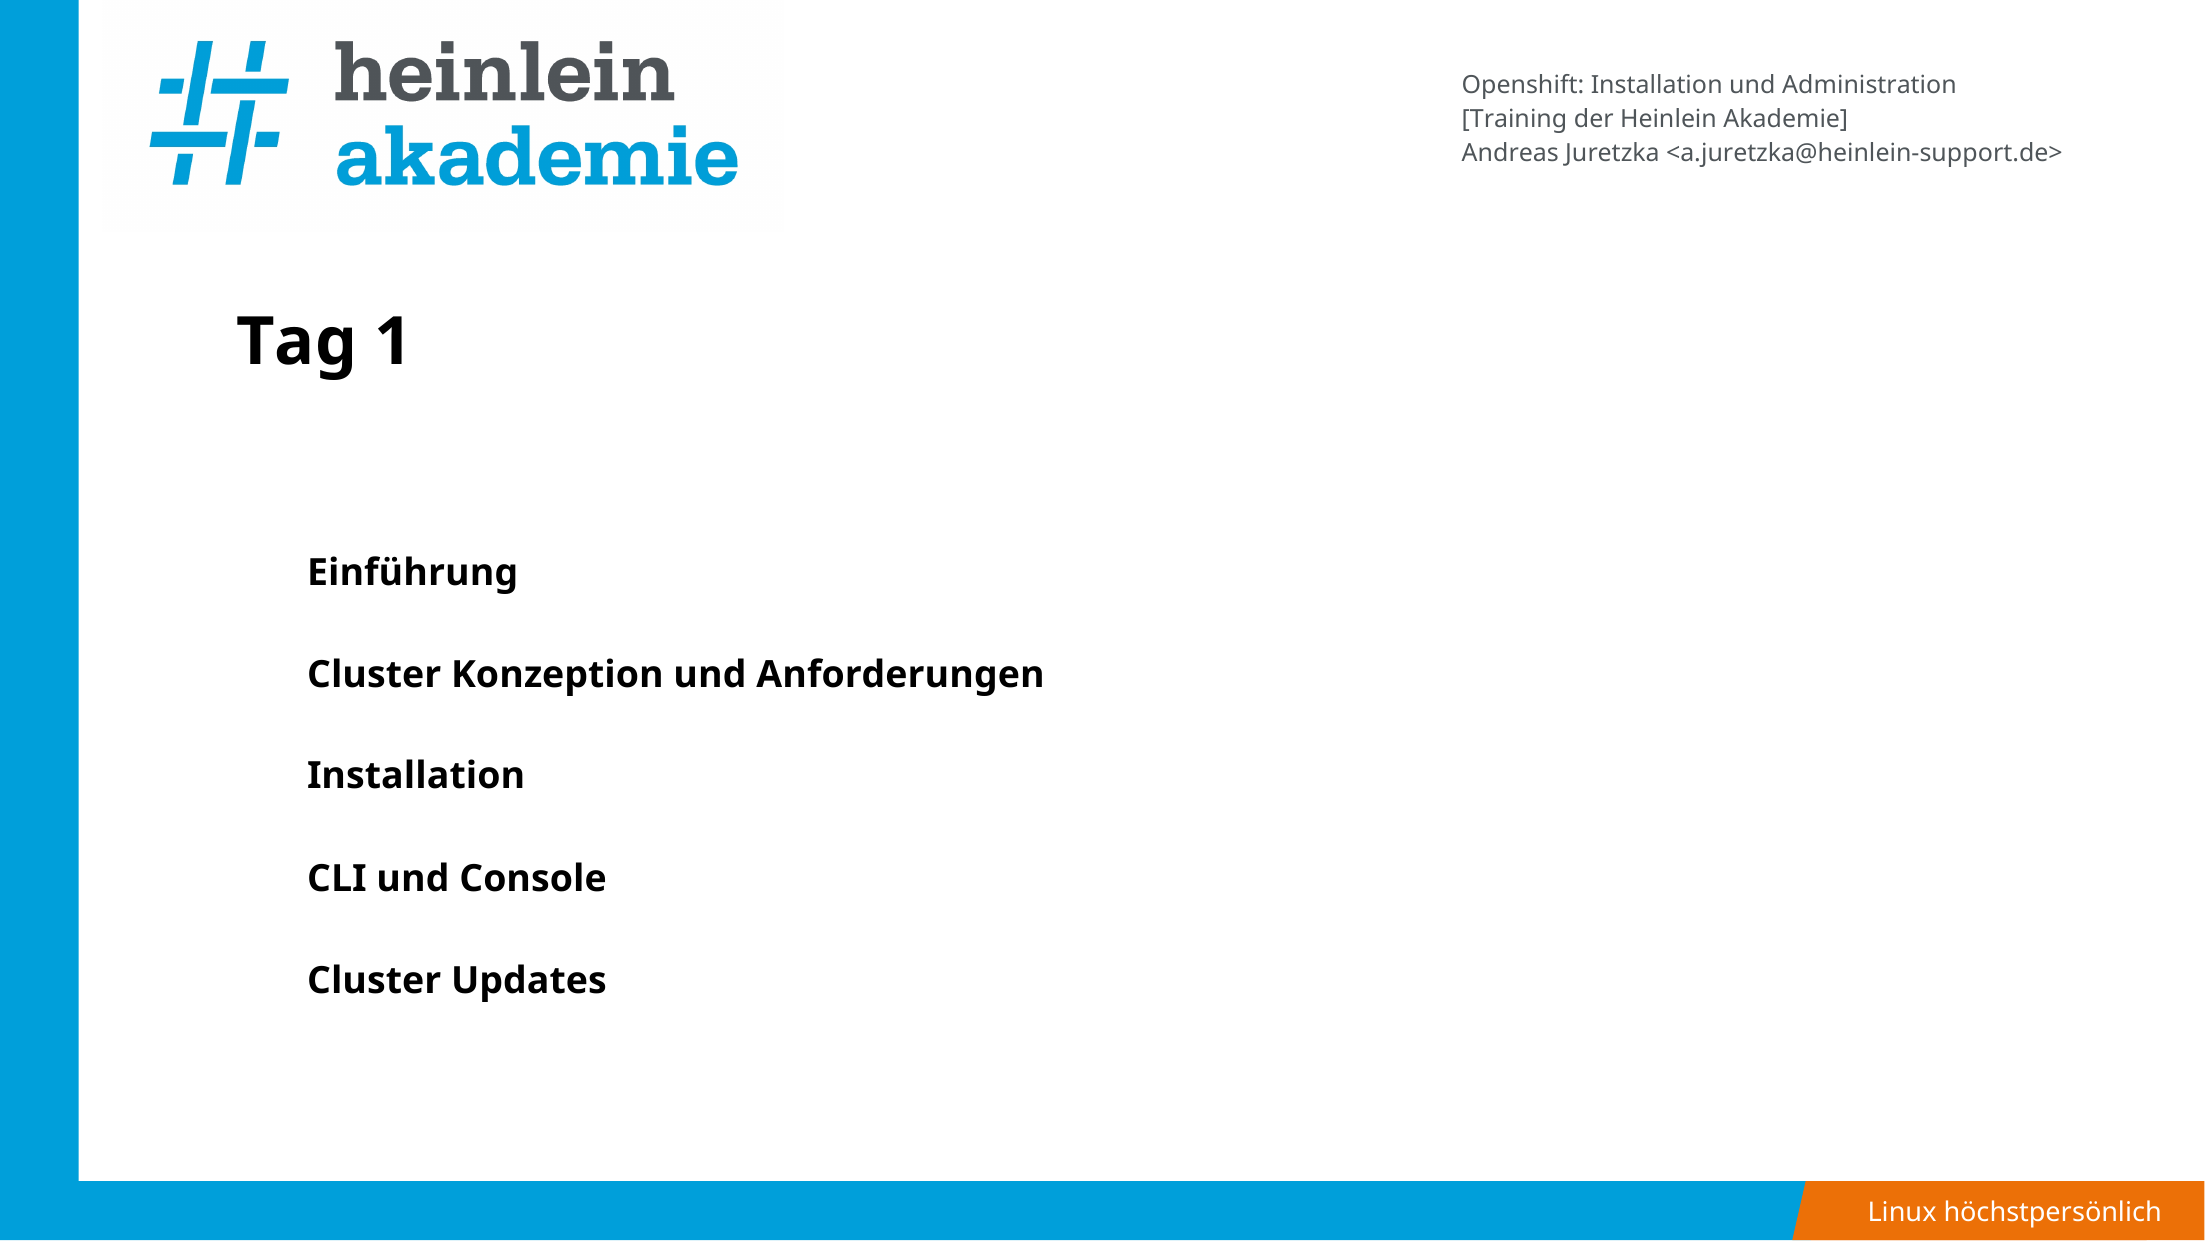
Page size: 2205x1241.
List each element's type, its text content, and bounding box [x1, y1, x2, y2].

list Einführung Cluster Konzeption und Anforderungen Installation CLI und Console Cluster Updates [236, 442, 2038, 1146]
picture [102, 0, 784, 232]
title Tag 1 [236, 248, 1979, 384]
